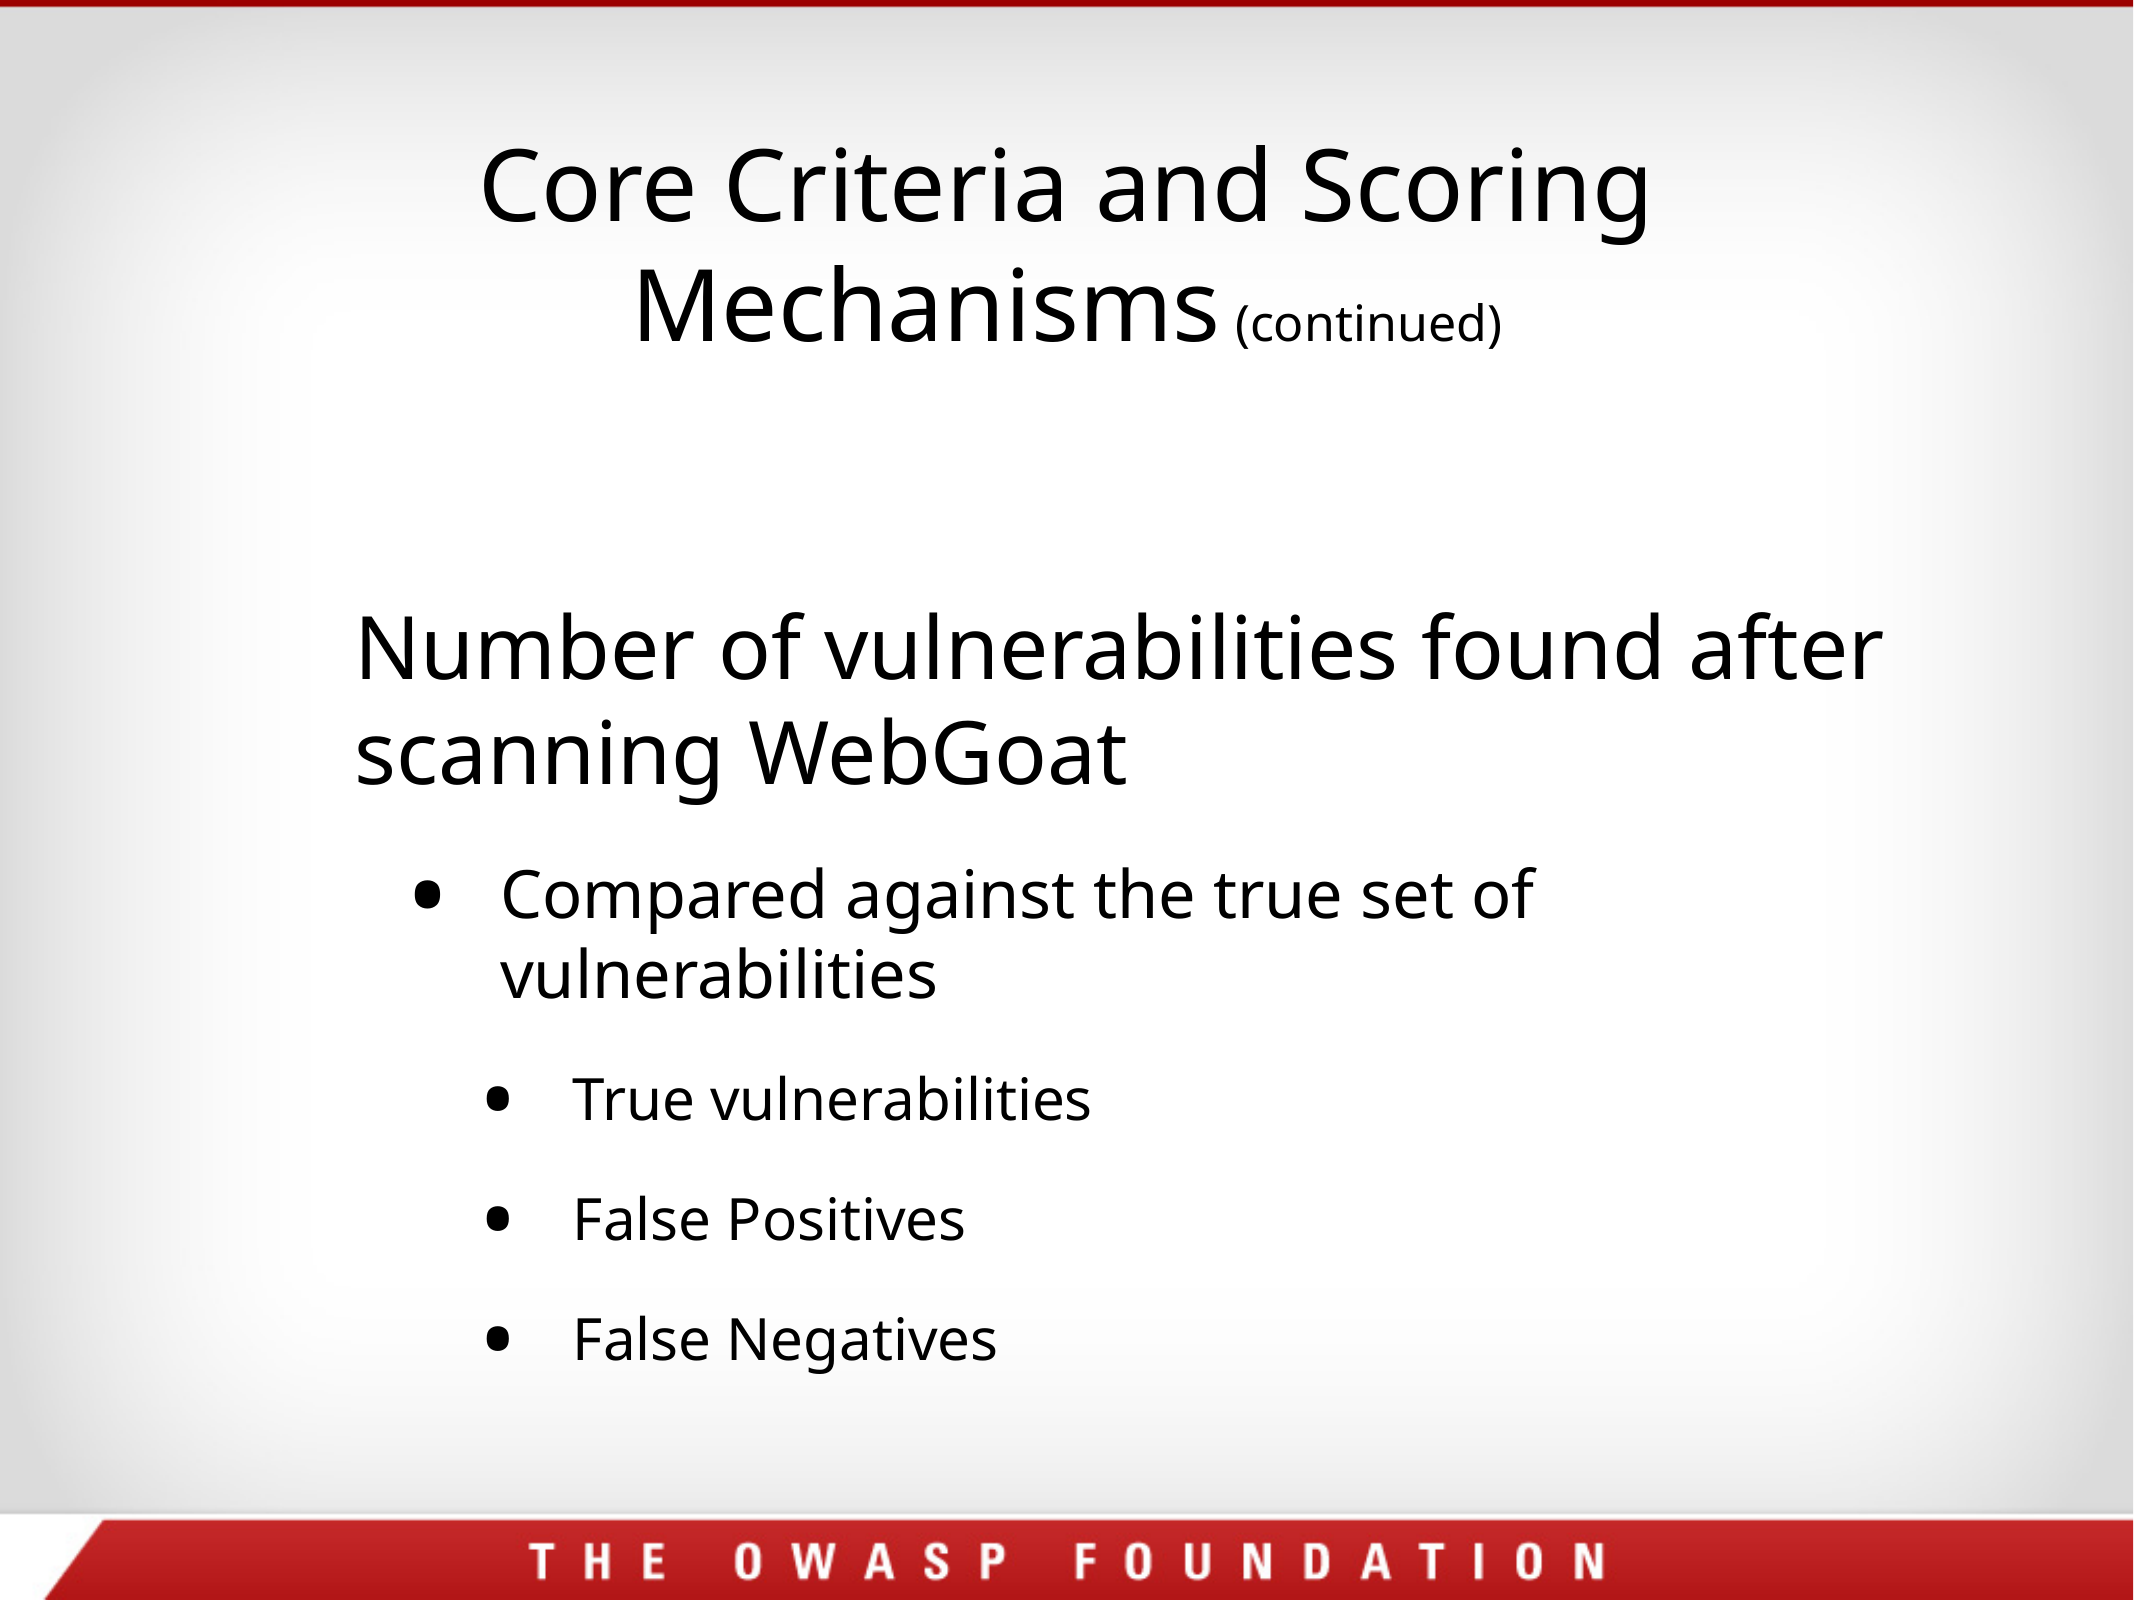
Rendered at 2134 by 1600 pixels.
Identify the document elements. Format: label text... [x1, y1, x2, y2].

picture [0, 0, 2134, 1600]
list Number of vulnerabilities found after scanning WebGoat Compared against the true set of vulnerabilities True vulnerabilities False Positives False Negatives [208, 454, 1925, 1510]
title Core Criteria and Scoring Mechanisms (continued) [208, 22, 1925, 454]
